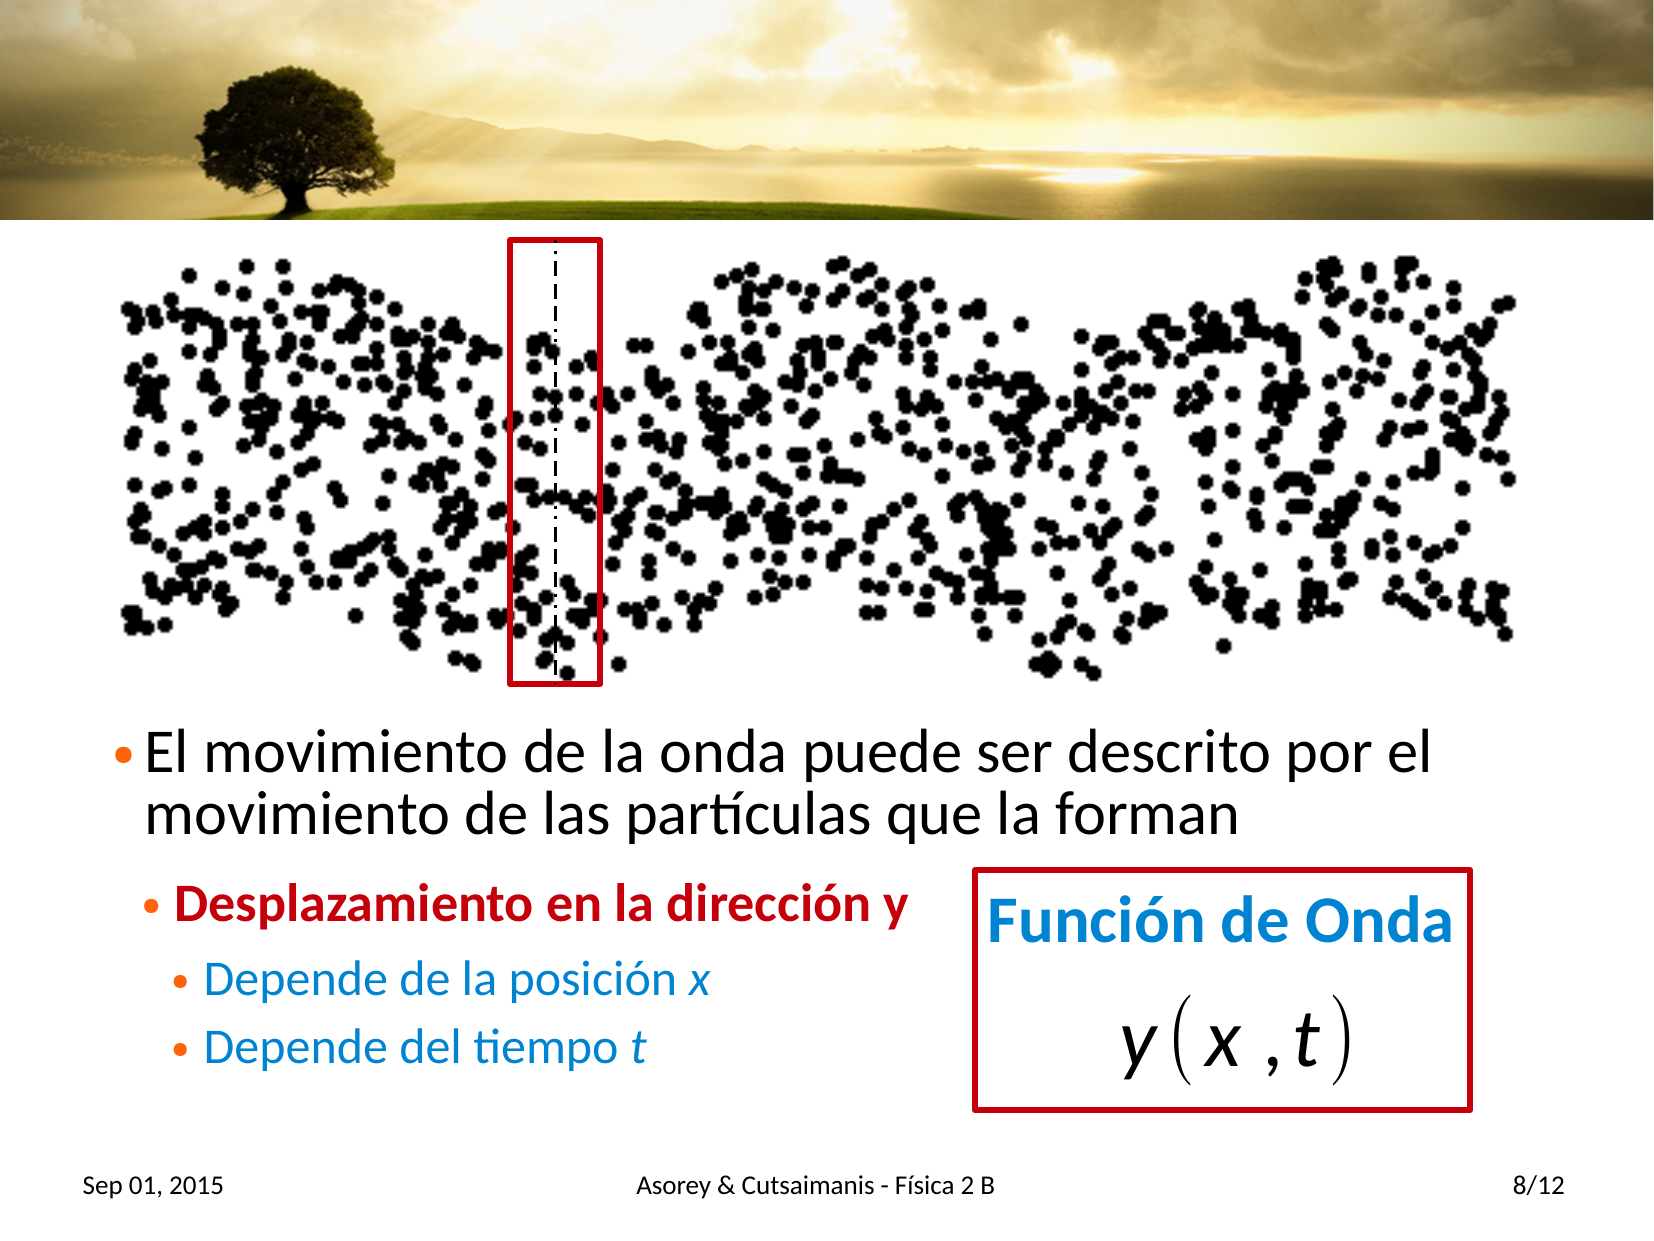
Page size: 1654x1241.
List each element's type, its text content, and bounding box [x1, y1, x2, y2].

picture [0, 0, 1654, 220]
list El movimiento de la onda puede ser descrito por el movimiento de las partículas que la forman Desplazamiento en la dirección y Depende de la posición x Depende del tiempo t [82, 725, 1571, 1155]
picture [95, 254, 507, 685]
text_box Función de Onda [978, 885, 1467, 967]
picture [513, 254, 597, 681]
picture [603, 254, 1559, 685]
chart [1110, 990, 1363, 1090]
